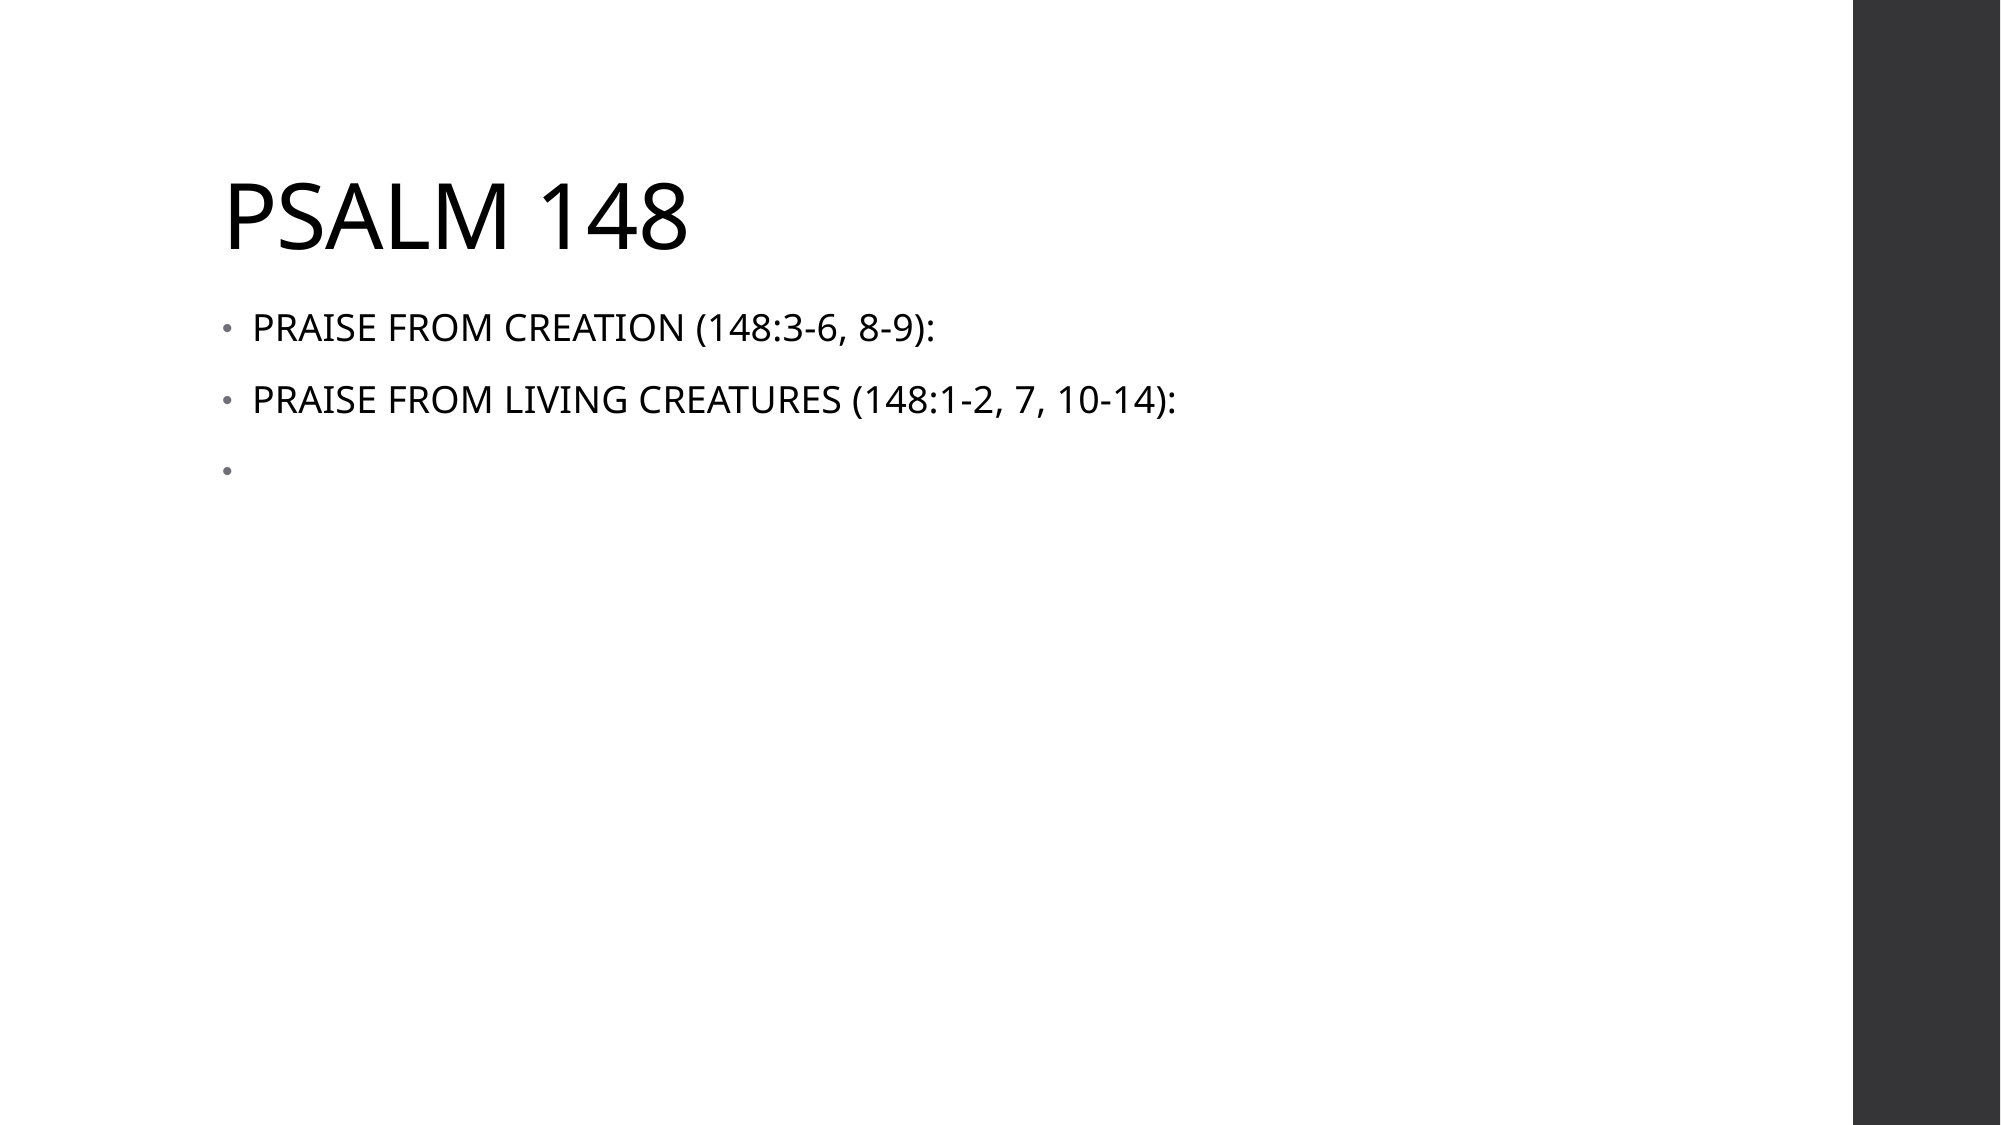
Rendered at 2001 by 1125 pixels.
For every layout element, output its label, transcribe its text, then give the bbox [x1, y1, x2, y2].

title PSALM 148 [206, 60, 1797, 278]
list PRAISE FROM CREATION (148:3-6, 8-9): PRAISE FROM LIVING CREATURES (148:1-2, 7, 10-14): [206, 299, 1617, 1014]
